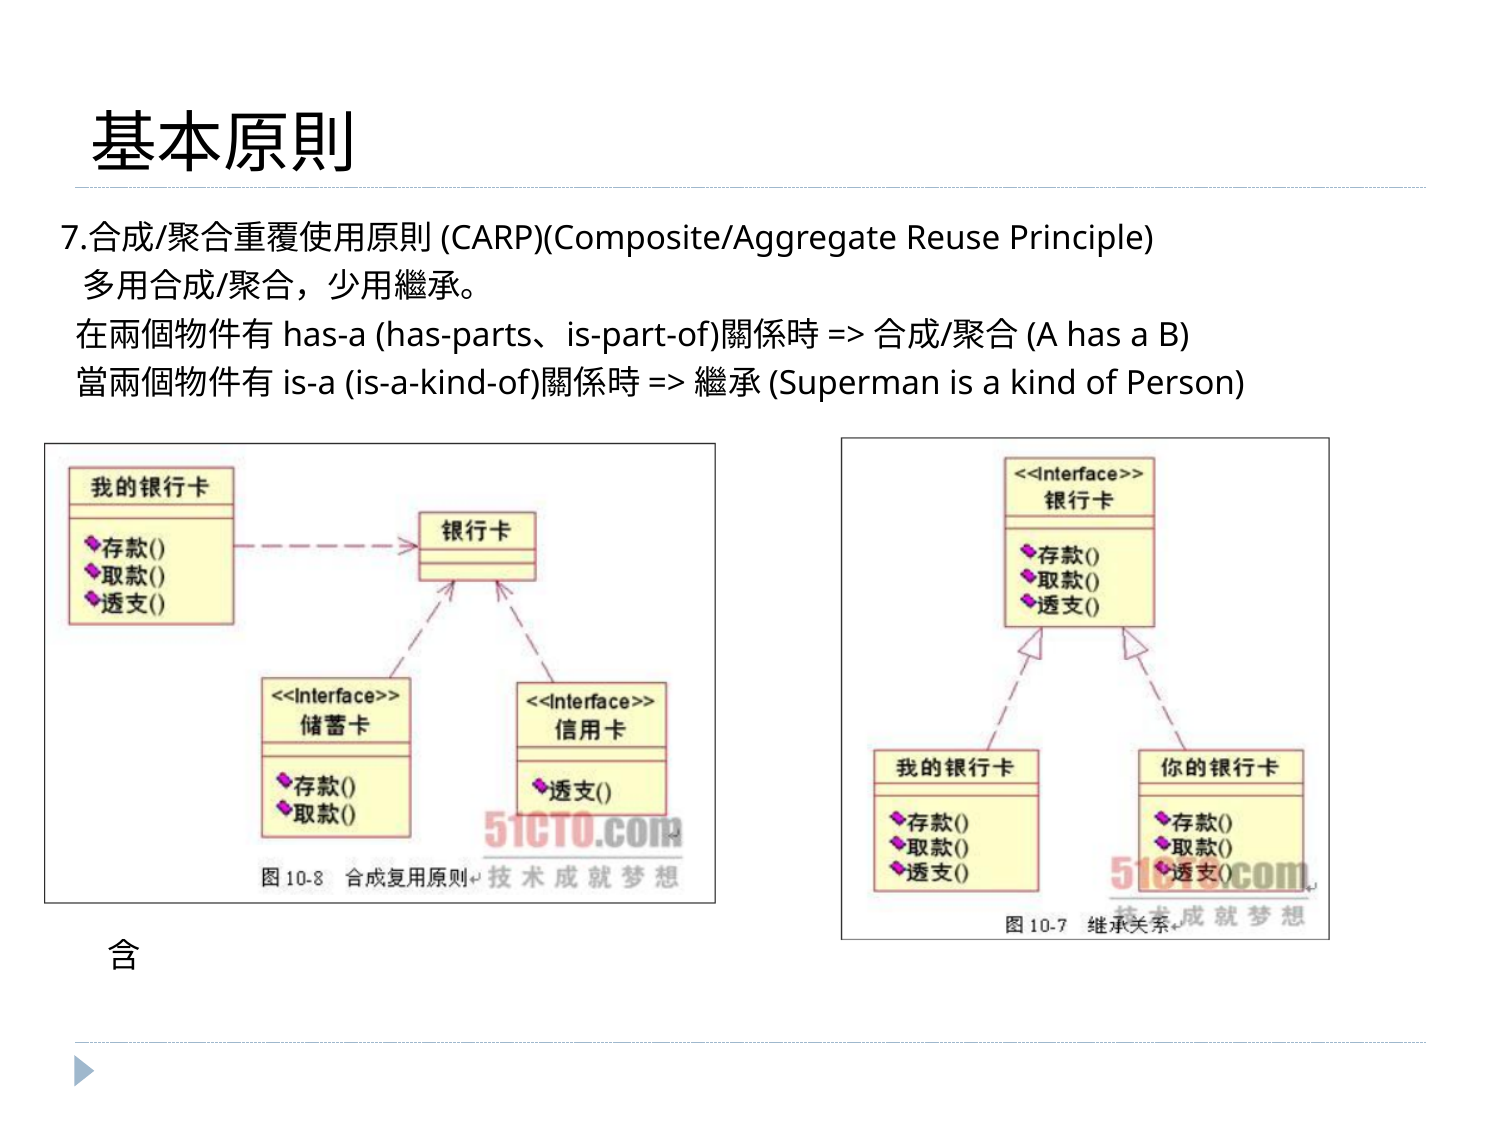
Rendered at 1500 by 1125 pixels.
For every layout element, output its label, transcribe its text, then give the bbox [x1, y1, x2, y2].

text_box 含 [92, 921, 284, 993]
picture [826, 425, 1375, 957]
picture [44, 438, 721, 910]
text_box 7.合成/聚合重覆使用原則 (CARP)(Composite/Aggregate Reuse Principle) 多用合成/聚合，少用繼承。 在兩個物件有 has-a (has-parts、is-part-of)關係時 => 合成/聚合 (A has a B) 當兩個物件有 is-a (is-a-kind-of)關係時 => 繼承 (Superman is a kind of Person) [45, 203, 1359, 378]
title 基本原則 [75, 25, 1426, 188]
